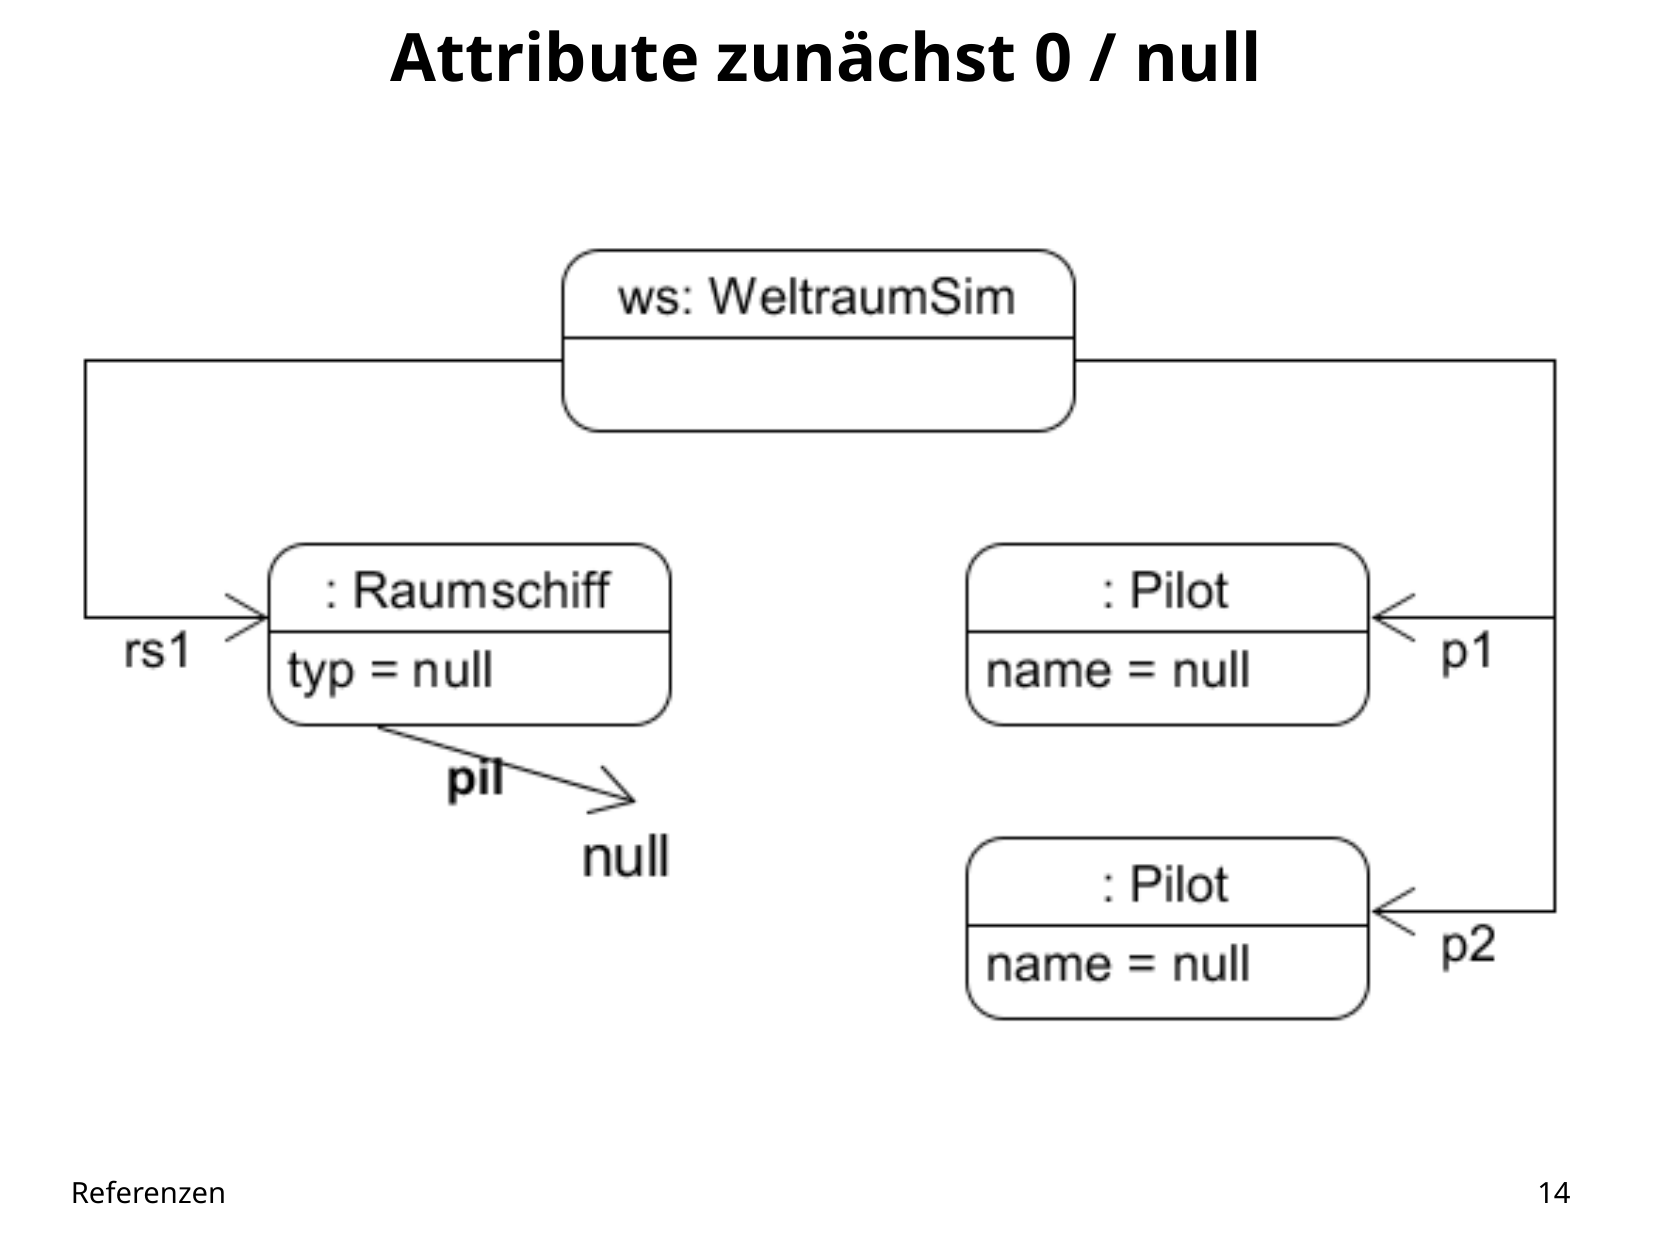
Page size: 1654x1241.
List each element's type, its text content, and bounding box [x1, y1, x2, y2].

title Attribute zunächst 0 / null [0, 5, 1654, 107]
picture [82, 247, 1560, 1025]
